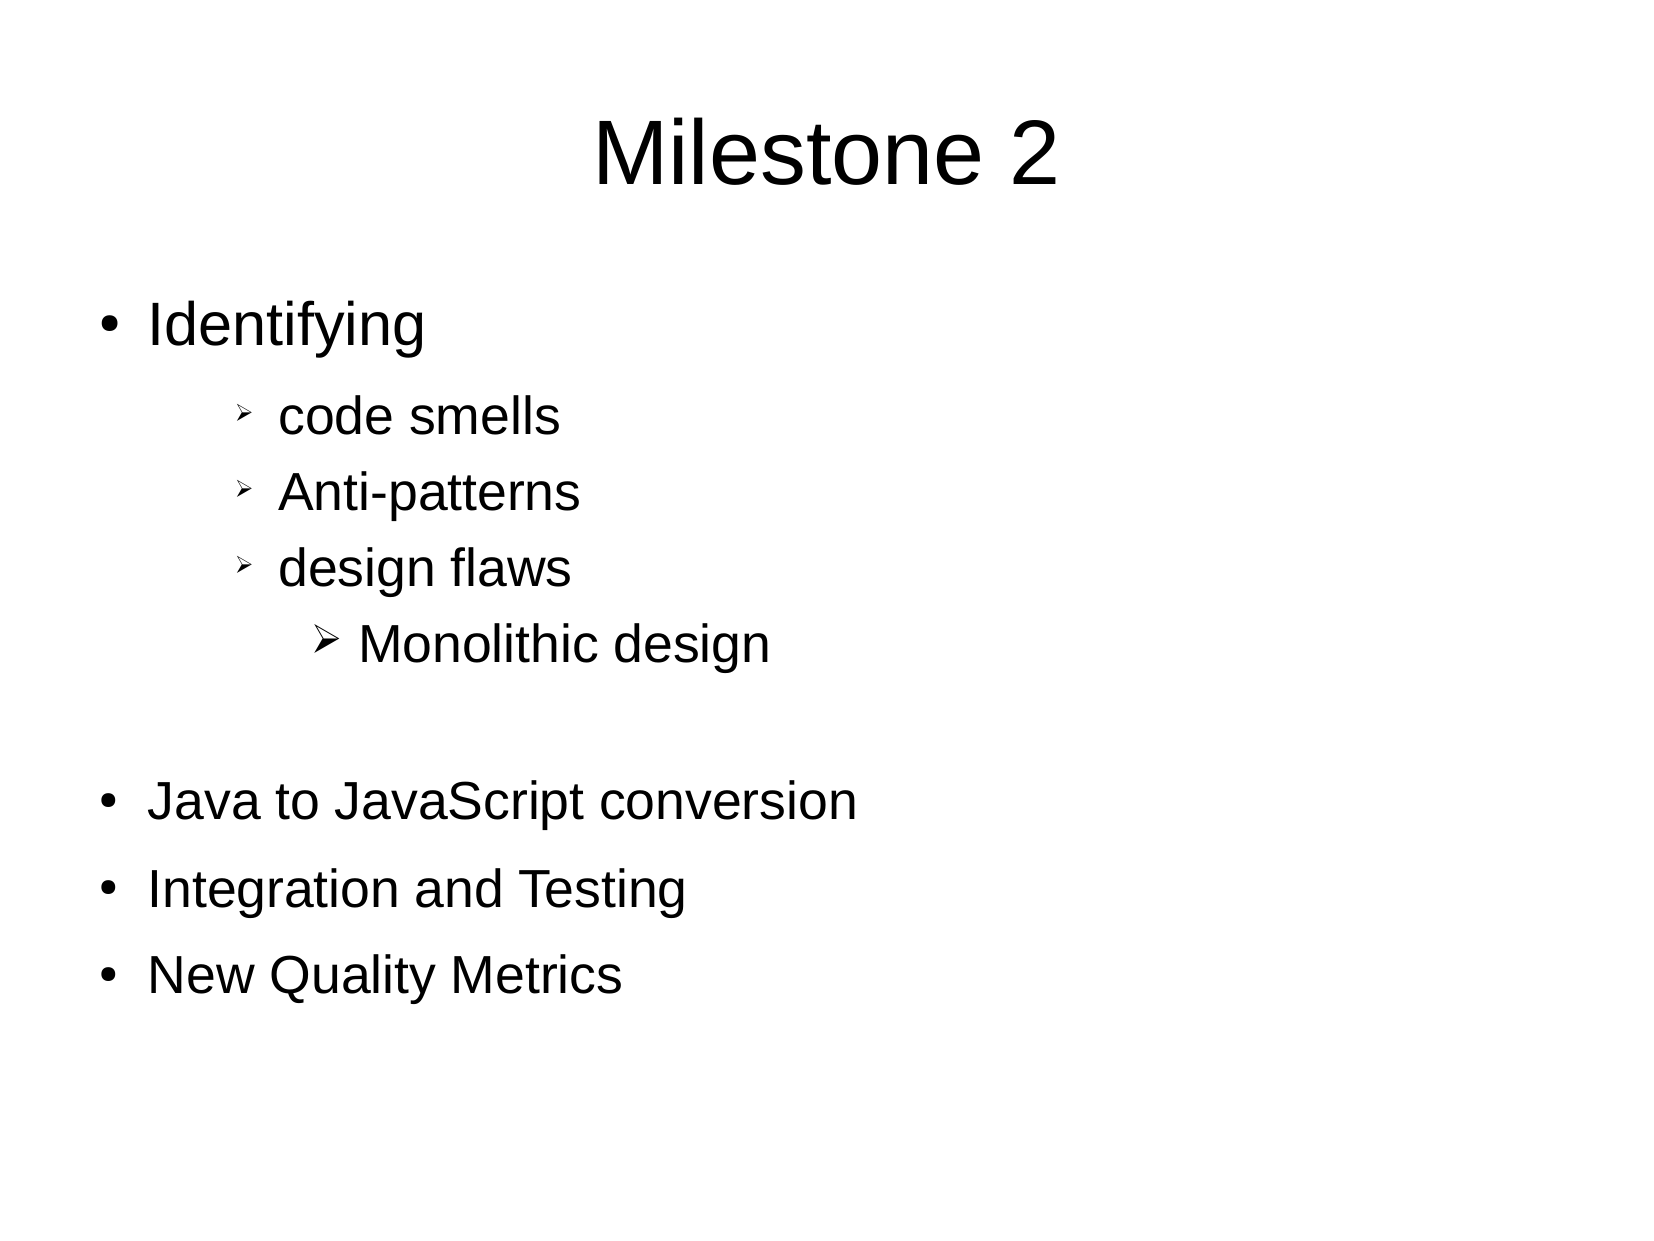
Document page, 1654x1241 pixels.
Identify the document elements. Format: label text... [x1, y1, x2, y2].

title Milestone 2 [82, 49, 1571, 257]
list Identifying code smells Anti-patterns design flaws Monolithic design Java to JavaScript conversion Integration and Testing New Quality Metrics [82, 290, 1571, 1010]
